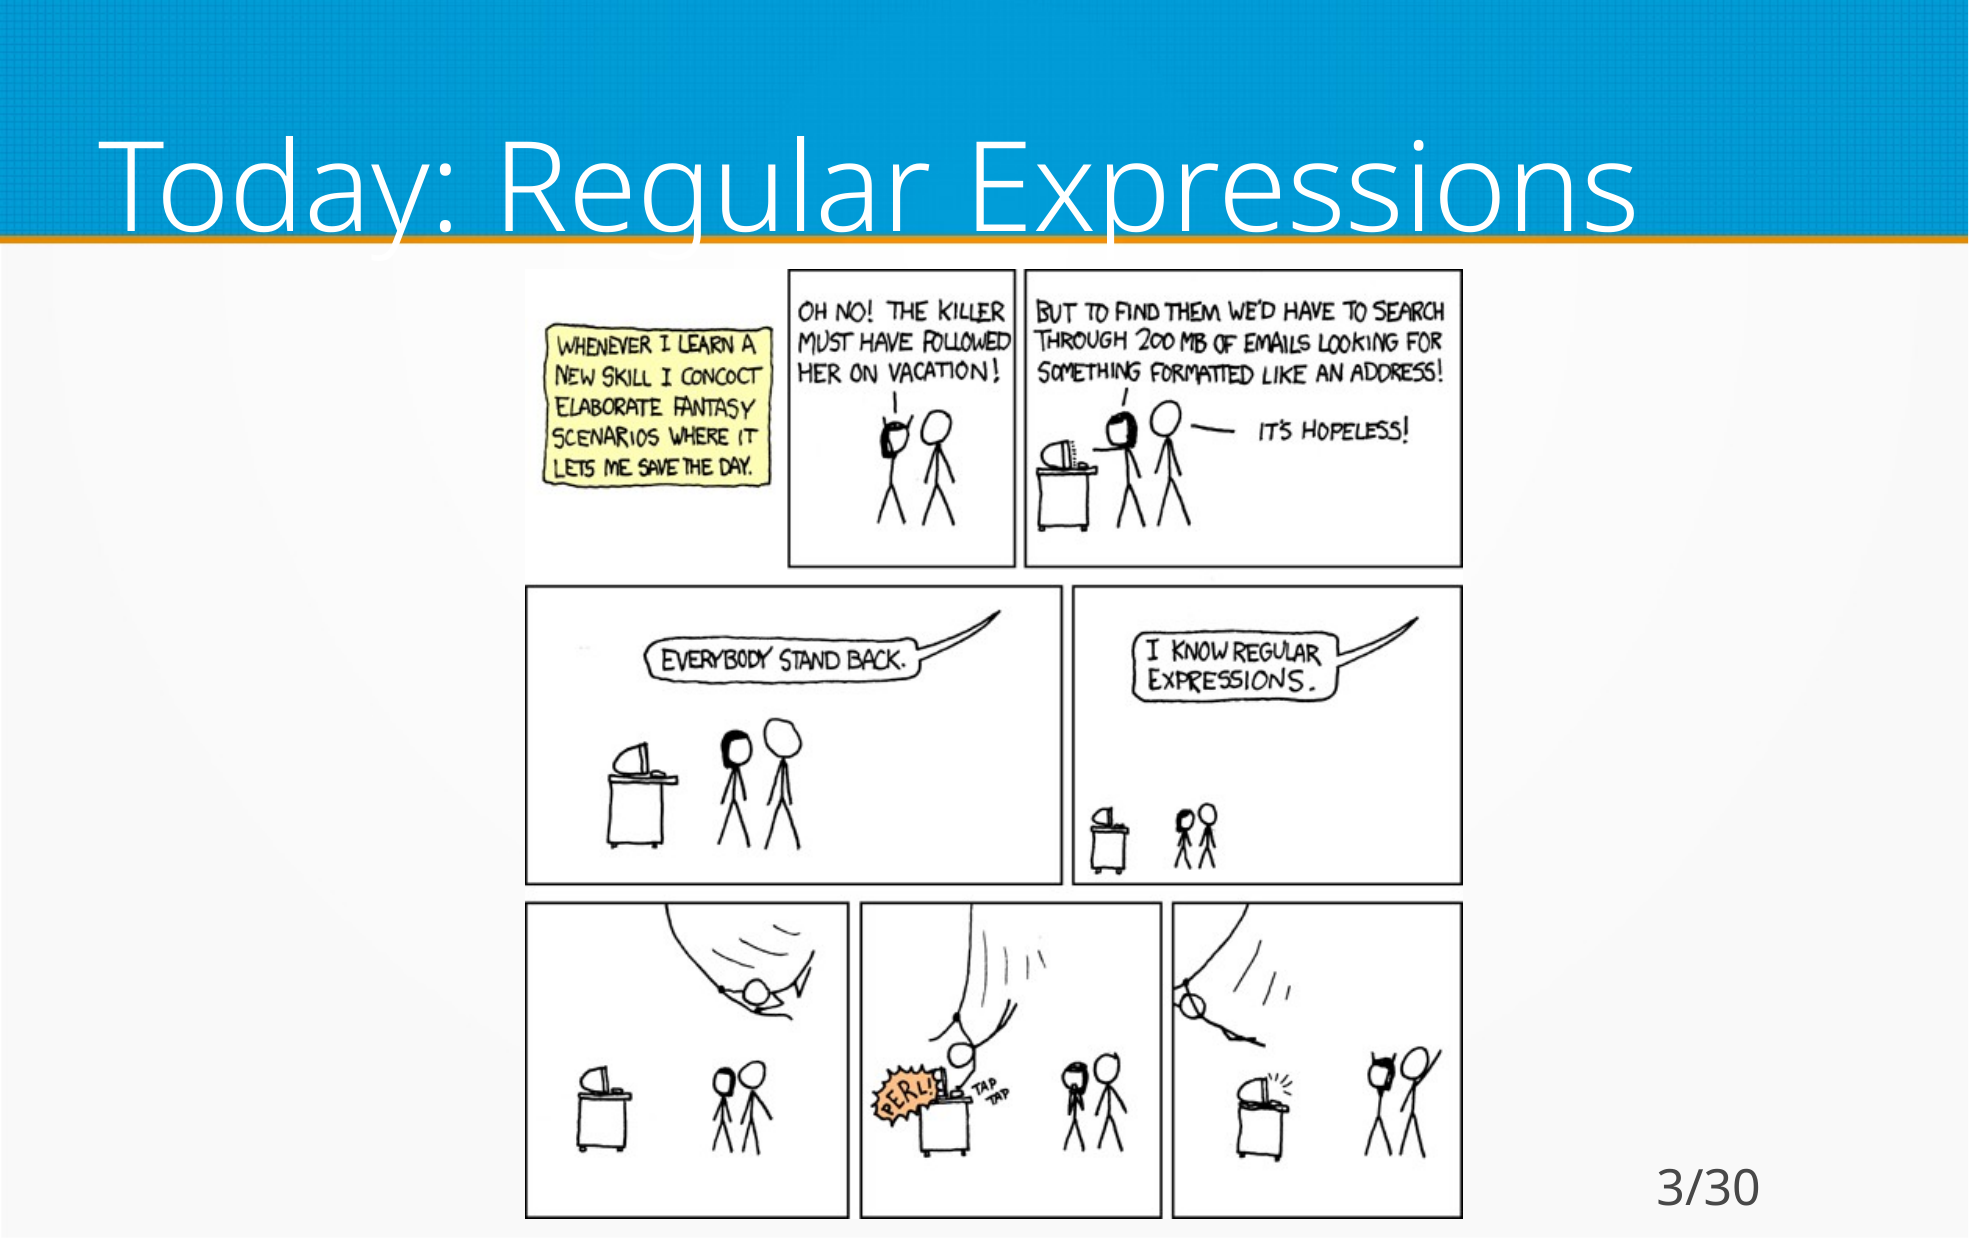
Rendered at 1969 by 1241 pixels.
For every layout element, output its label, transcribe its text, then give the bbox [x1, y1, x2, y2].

picture [0, 233, 1969, 1241]
title Today: Regular Expressions [98, 49, 1870, 257]
